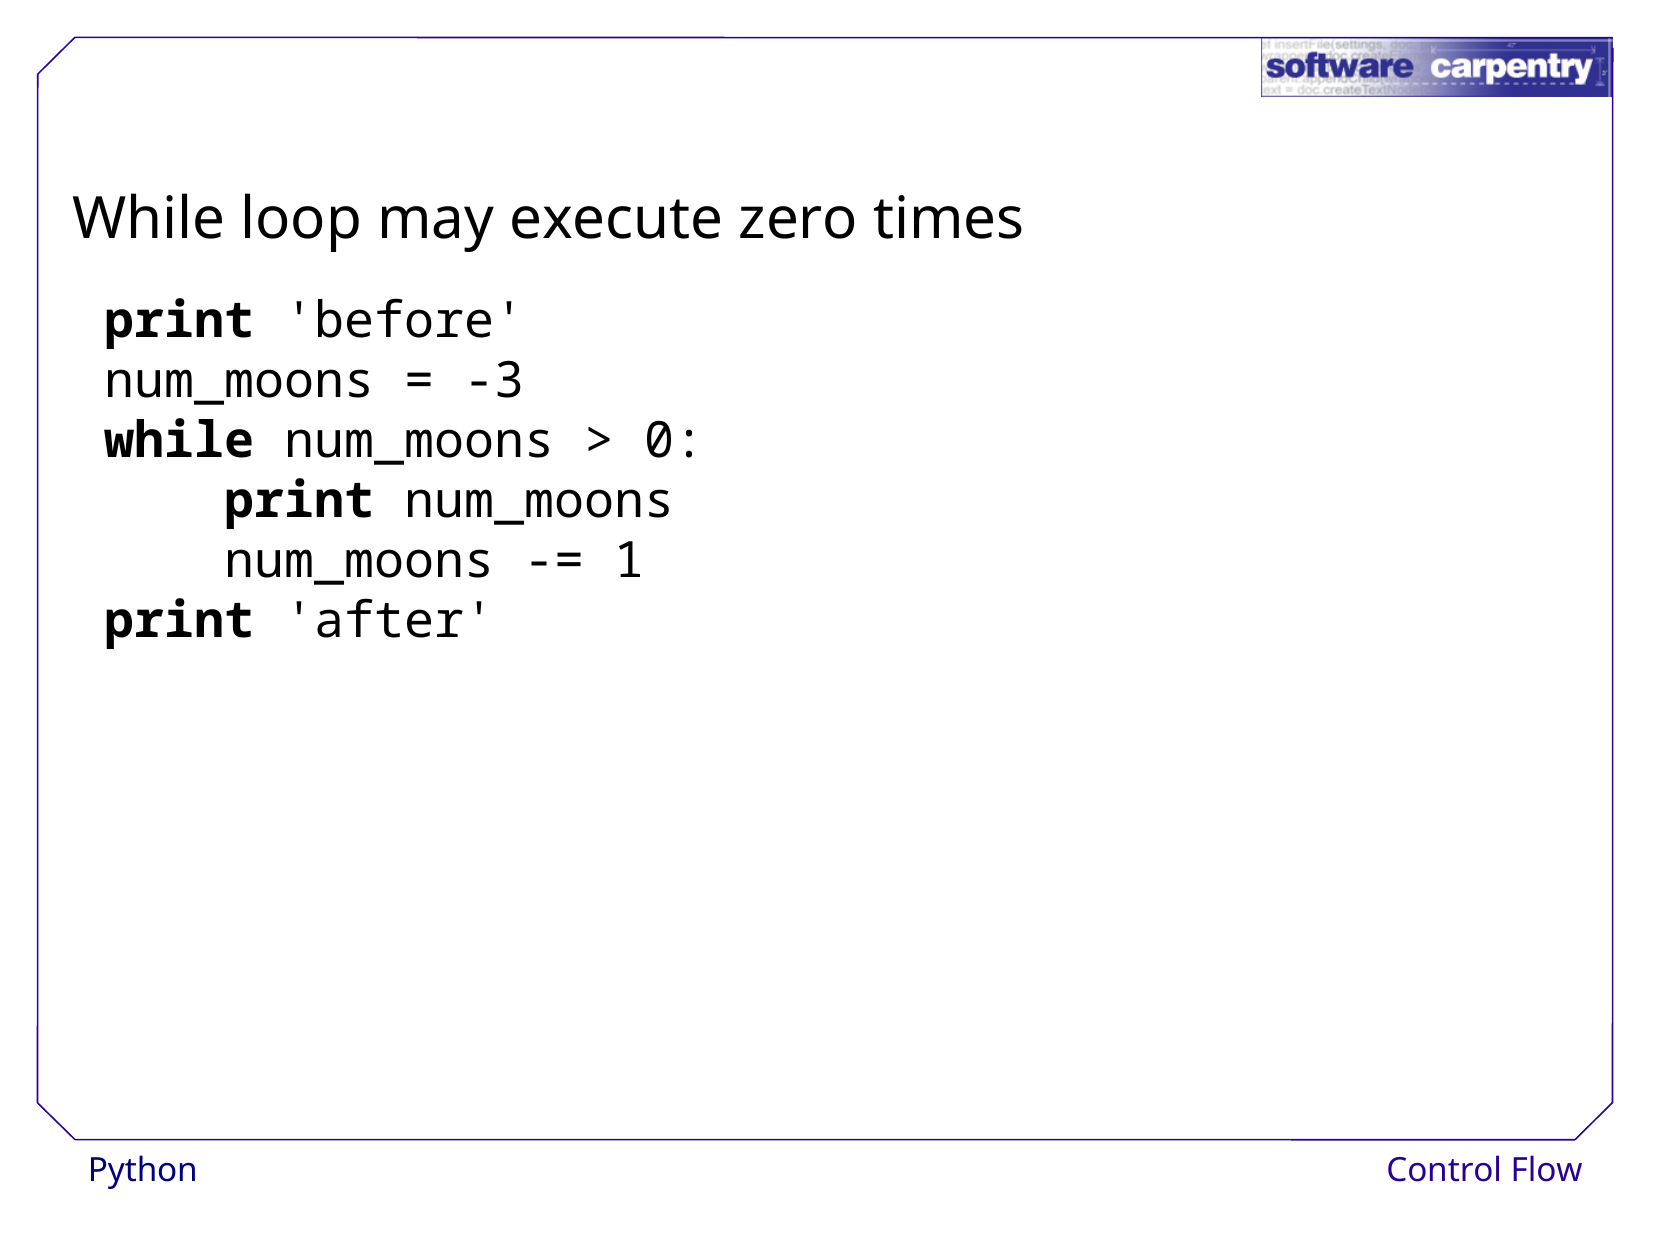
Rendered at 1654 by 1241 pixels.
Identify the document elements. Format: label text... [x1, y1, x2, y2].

picture [1261, 39, 1613, 97]
text_box While loop may execute zero times [57, 138, 1190, 259]
text_box print 'before' num_moons = -3 while num_moons > 0: print num_moons num_moons -= 1 print 'after' [89, 279, 1512, 791]
